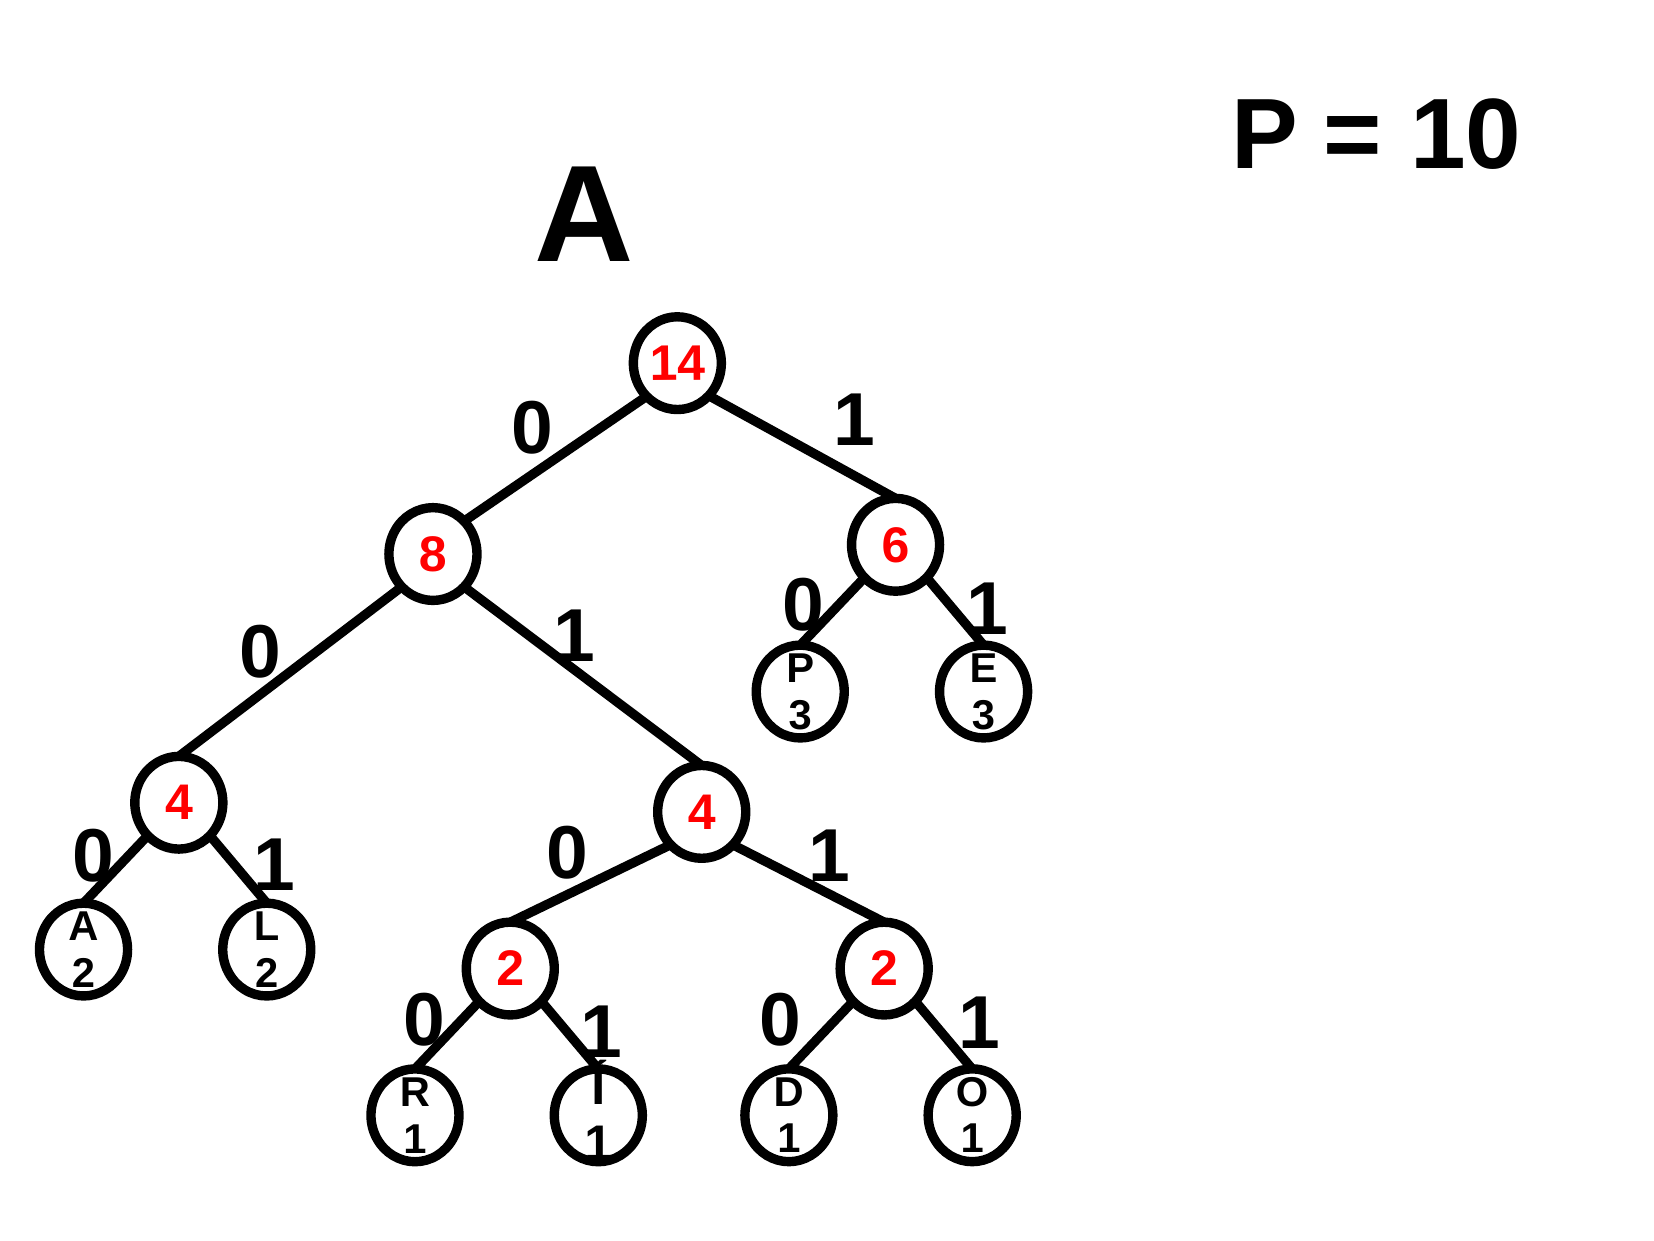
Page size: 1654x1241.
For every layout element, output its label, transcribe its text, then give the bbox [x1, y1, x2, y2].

text_box 0 [767, 555, 838, 654]
text_box 4 [657, 765, 746, 859]
text_box 1 [943, 973, 1014, 1073]
text_box 8 [388, 507, 477, 601]
text_box A 2 [39, 906, 128, 996]
text_box 6 [851, 498, 940, 592]
text_box 1 [238, 815, 309, 914]
text_box E 3 [939, 659, 1028, 738]
text_box 0 [389, 970, 459, 1069]
text_box L 2 [222, 914, 311, 996]
text_box 0 [497, 377, 567, 477]
text_box 1 [952, 559, 1023, 659]
text_box 0 [531, 803, 602, 902]
text_box D 1 [744, 1069, 833, 1162]
text_box 2 [840, 922, 929, 1015]
text_box 0 [57, 806, 128, 906]
text_box 1 [793, 805, 864, 905]
text_box 1 [539, 585, 609, 685]
text_box 0 [744, 970, 815, 1069]
text_box 0 [224, 602, 295, 702]
text_box P 3 [756, 654, 845, 738]
text_box 1 [565, 982, 636, 1082]
text_box 14 [633, 316, 722, 410]
text_box 1 [819, 370, 889, 470]
text_box Í 1 [554, 1082, 643, 1162]
text_box O 1 [928, 1073, 1017, 1162]
text_box P 3 [795, 658, 806, 667]
text_box 2 [466, 922, 555, 1015]
text_box A [519, 129, 649, 299]
text_box P = 10 [1216, 70, 1563, 310]
text_box 4 [134, 756, 223, 850]
text_box R 1 [370, 1069, 459, 1162]
